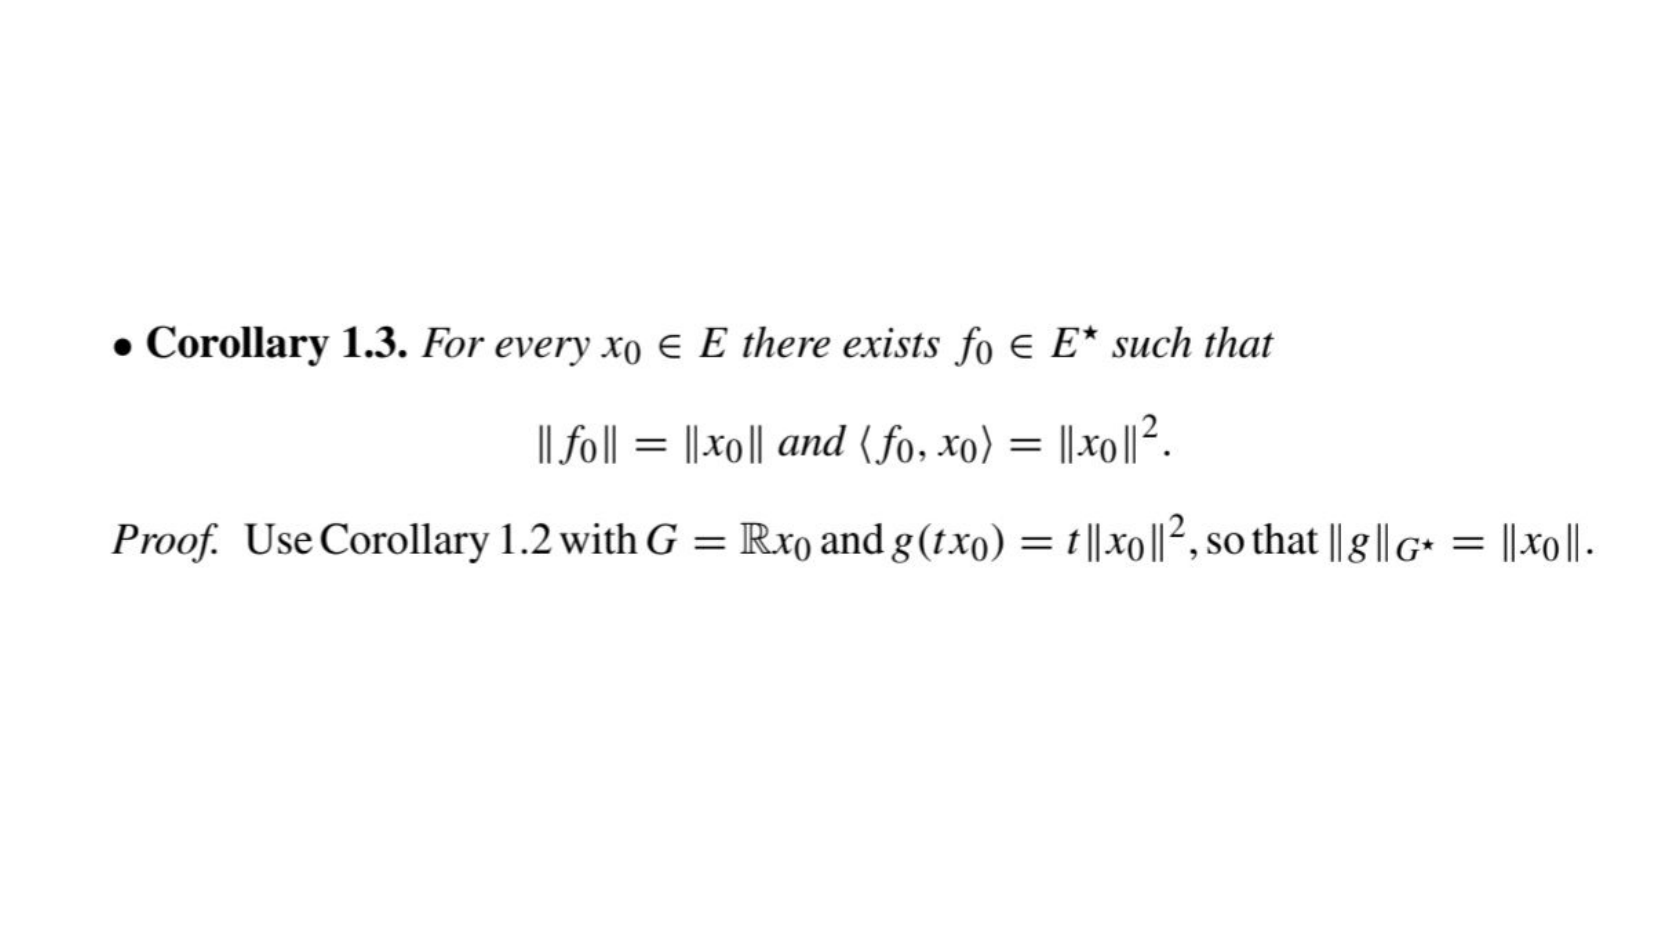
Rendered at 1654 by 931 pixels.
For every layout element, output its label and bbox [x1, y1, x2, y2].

picture [0, 313, 1654, 594]
